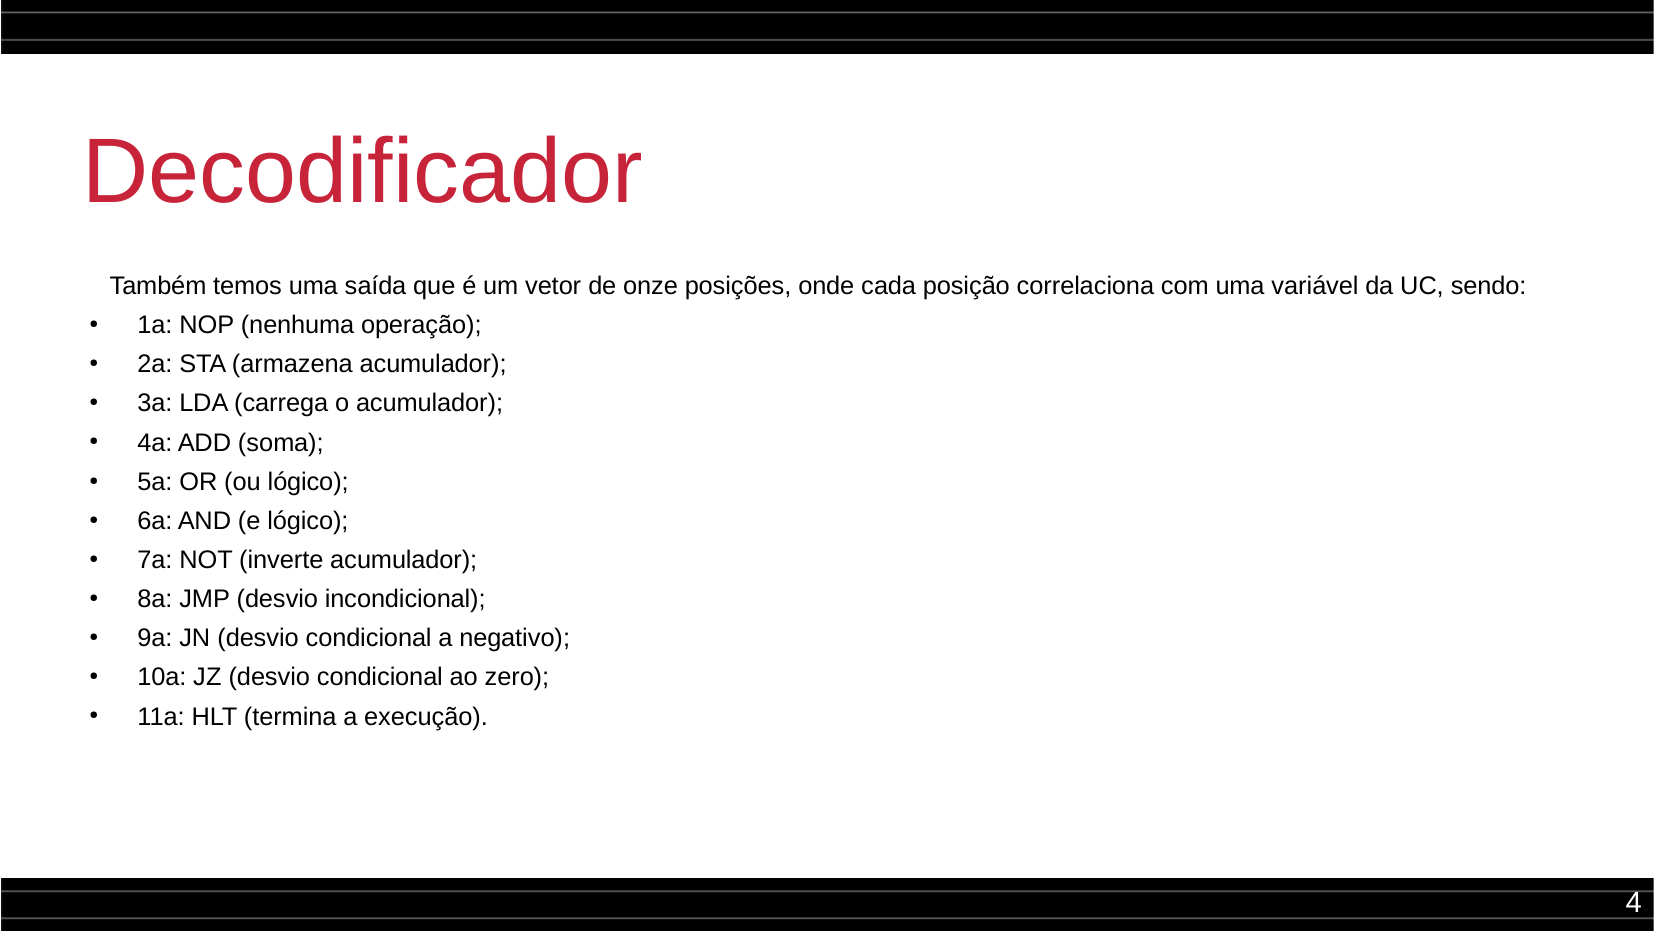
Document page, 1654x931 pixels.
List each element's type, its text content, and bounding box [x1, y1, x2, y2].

list Também temos uma saída que é um vetor de onze posições, onde cada posição correlaciona com uma variável da UC, sendo: 1a: NOP (nenhuma operação); 2a: STA (armazena acumulador); 3a: LDA (carrega o acumulador); 4a: ADD (soma); 5a: OR (ou lógico); 6a: AND (e lógico); 7a: NOT (inverte acumulador); 8a: JMP (desvio incondicional); 9a: JN (desvio condicional a negativo); 10a: JZ (desvio condicional ao zero); 11a: HLT (termina a execução). [82, 271, 1571, 758]
picture [1, 0, 1654, 54]
picture [1, 878, 1654, 931]
title Decodificador [82, 92, 1571, 249]
